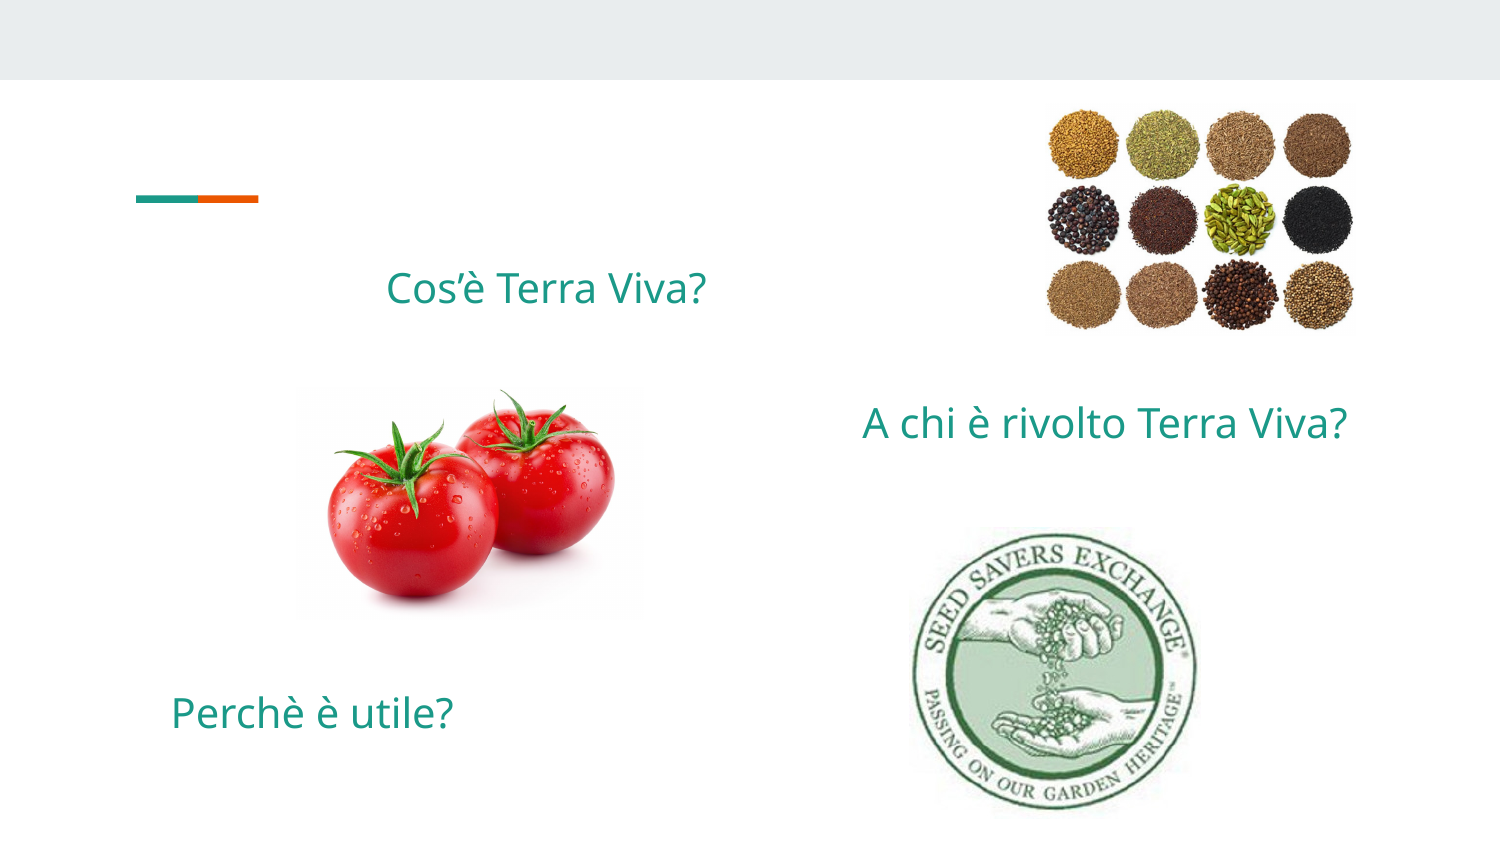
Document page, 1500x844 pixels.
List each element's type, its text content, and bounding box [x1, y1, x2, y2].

list Cos’è Terra Viva? [370, 235, 736, 336]
picture [1045, 103, 1356, 336]
picture [909, 527, 1201, 819]
picture [296, 387, 644, 620]
text_box Perchè è utile? [155, 671, 606, 752]
text_box A chi è rivolto Terra Viva? [847, 381, 1384, 462]
